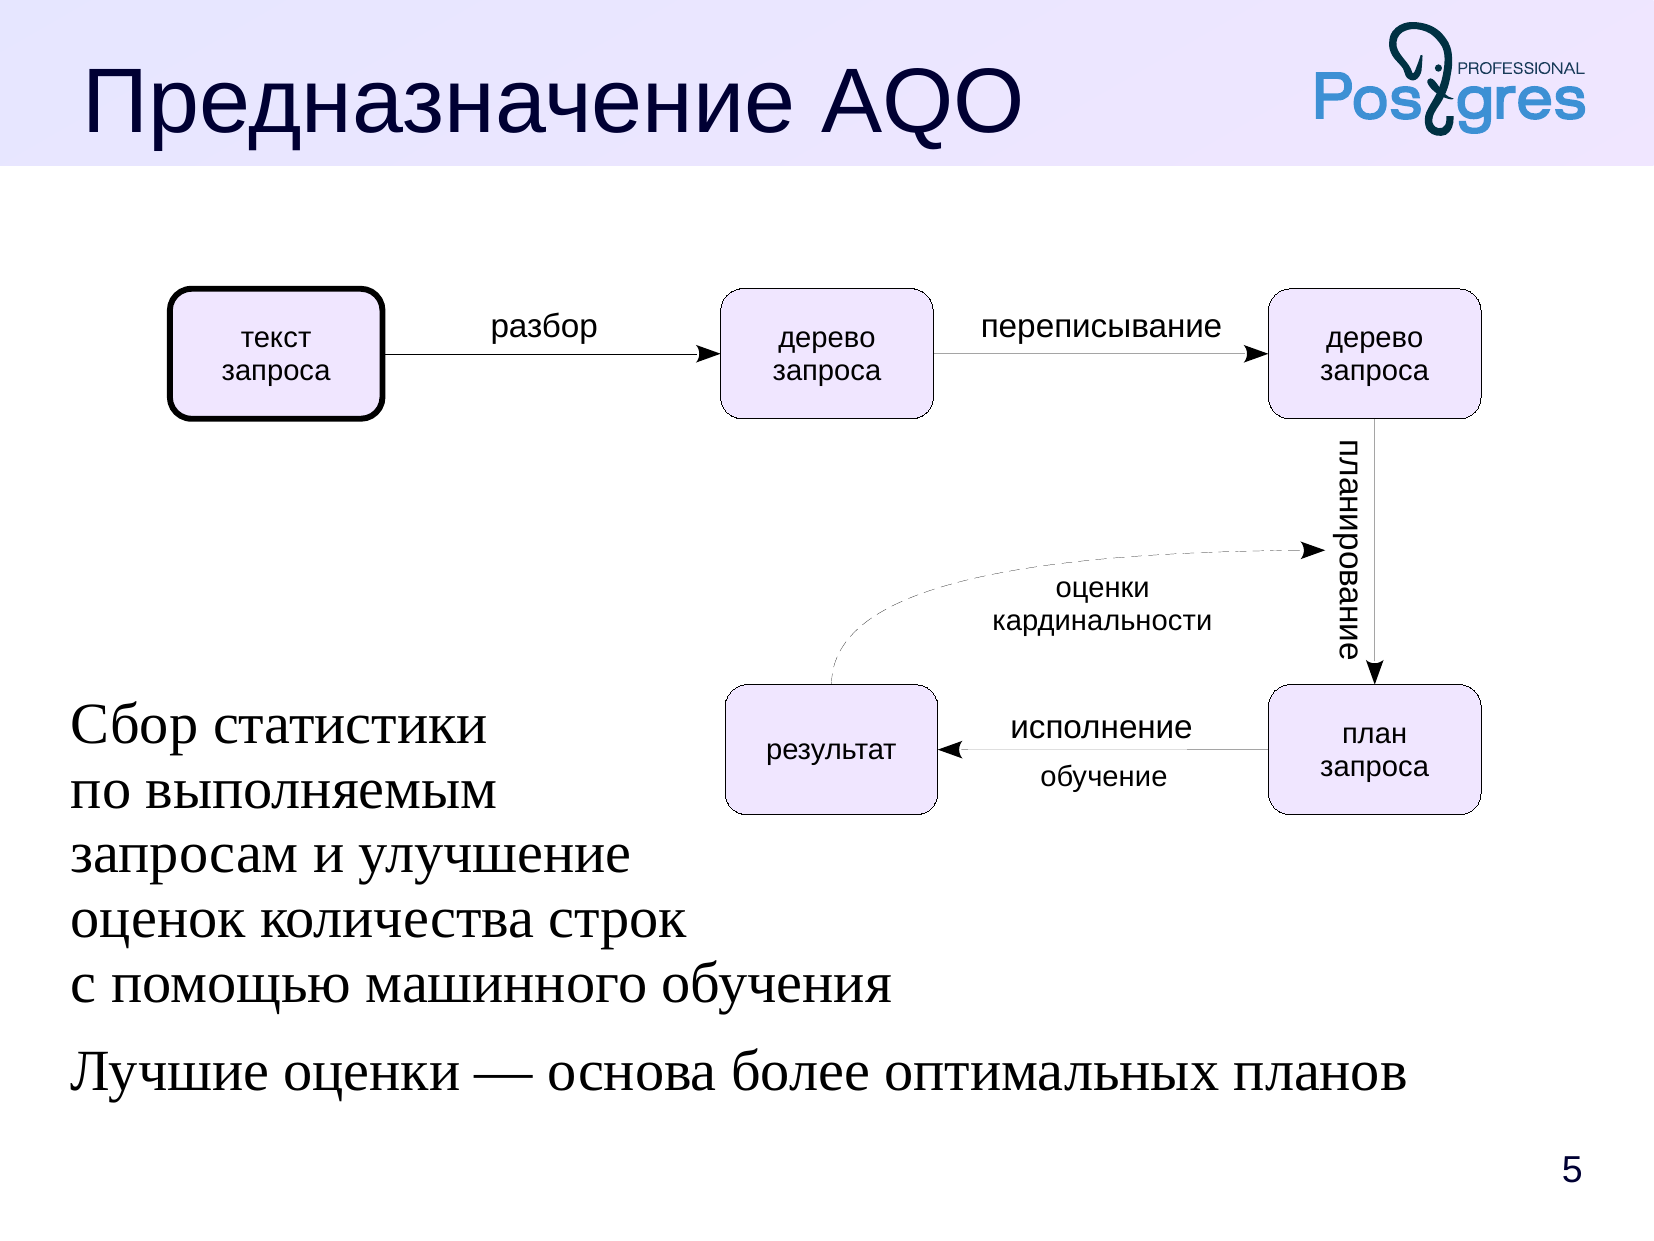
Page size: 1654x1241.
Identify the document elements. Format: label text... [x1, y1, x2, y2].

text_box дерево запроса [720, 288, 934, 419]
text_box планирование [1325, 425, 1378, 676]
text_box результат [725, 684, 938, 815]
text_box оценки кардинальности [972, 563, 1234, 644]
list Сбор статистики по выполняемым запросам и улучшение оценок количества строк с помощью машинного обучения Лучшие оценки — основа более оптимальных планов [70, 691, 1583, 1201]
text_box исполнение [995, 701, 1208, 754]
text_box разбор [475, 299, 613, 352]
text_box текст запроса [169, 288, 383, 419]
text_box план запроса [1268, 684, 1482, 815]
title Предназначение AQO [82, 49, 1252, 153]
text_box дерево запроса [1268, 288, 1482, 419]
text_box обучение [991, 752, 1217, 813]
text_box переписывание [966, 299, 1238, 352]
